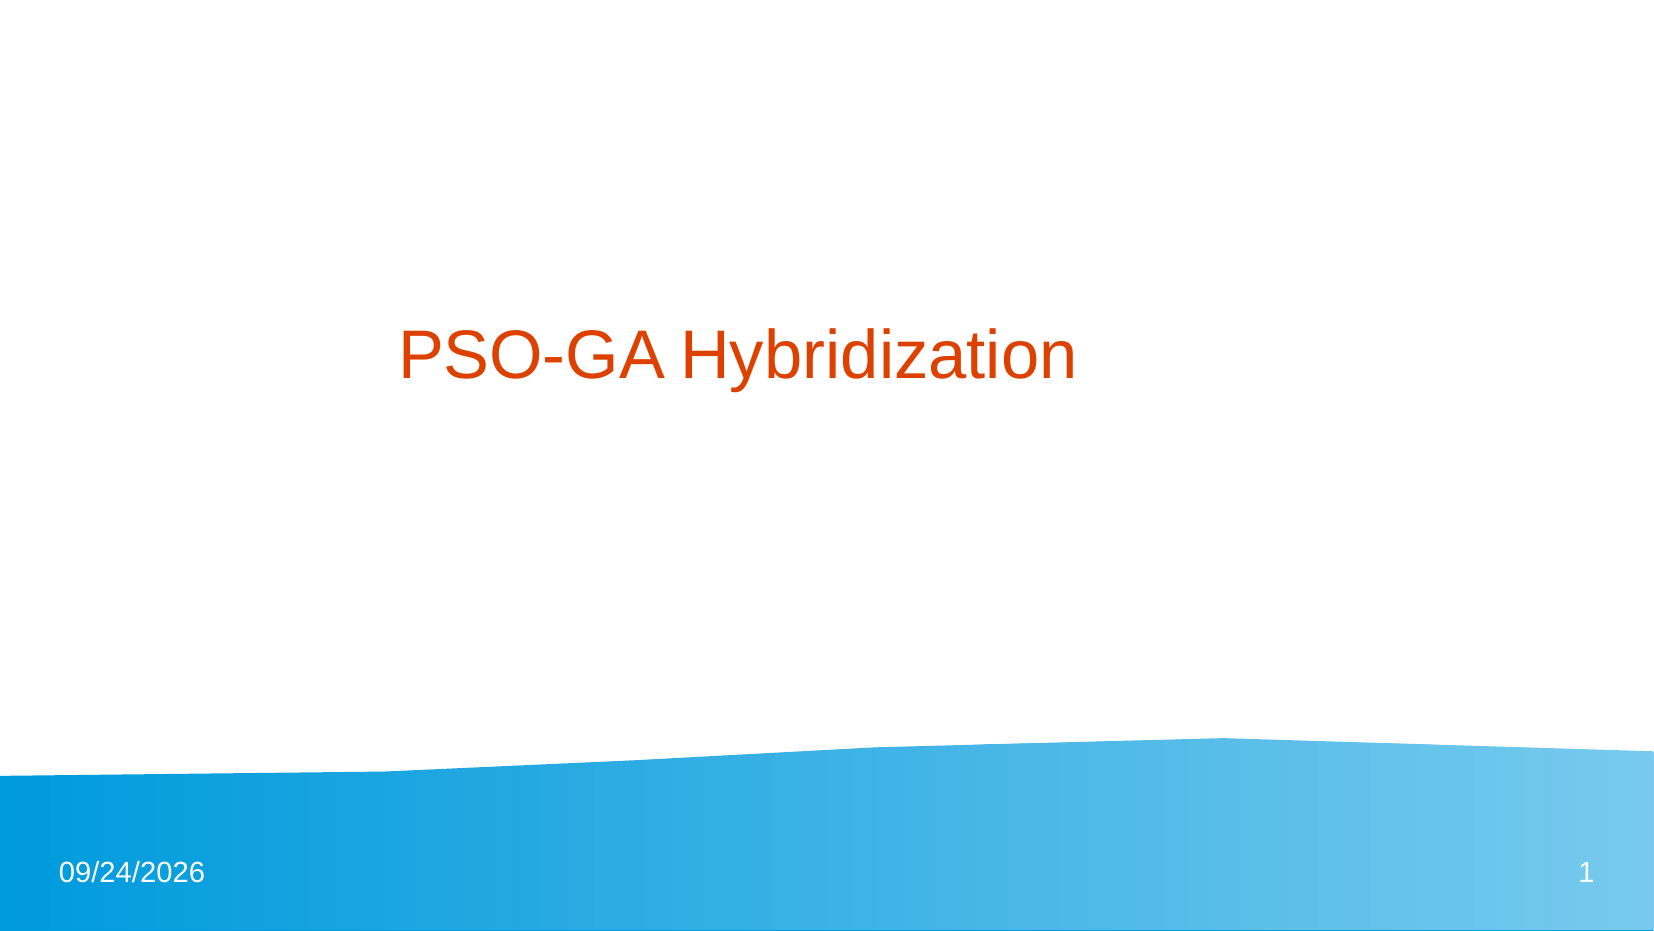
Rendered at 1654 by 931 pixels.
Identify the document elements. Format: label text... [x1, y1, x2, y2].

title PSO-GA Hybridization [0, 265, 1477, 443]
